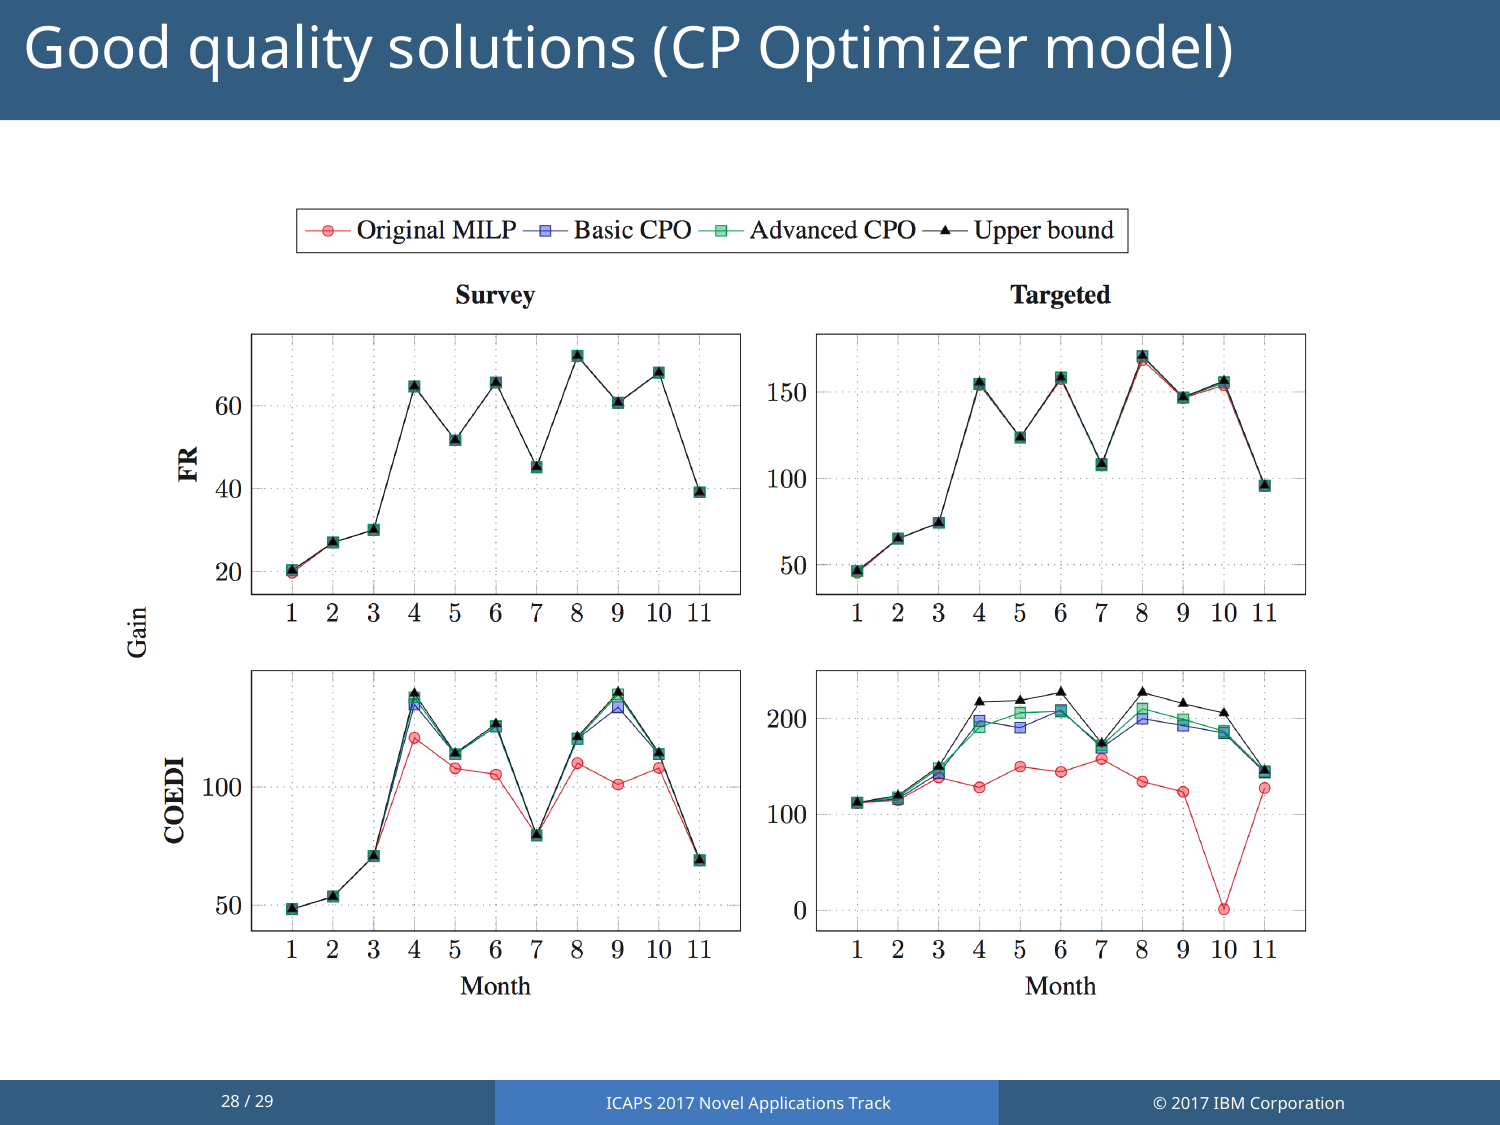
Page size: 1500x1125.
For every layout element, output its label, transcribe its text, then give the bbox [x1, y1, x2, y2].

picture [117, 198, 1318, 1000]
title Good quality solutions (CP Optimizer model) [0, 0, 1500, 121]
